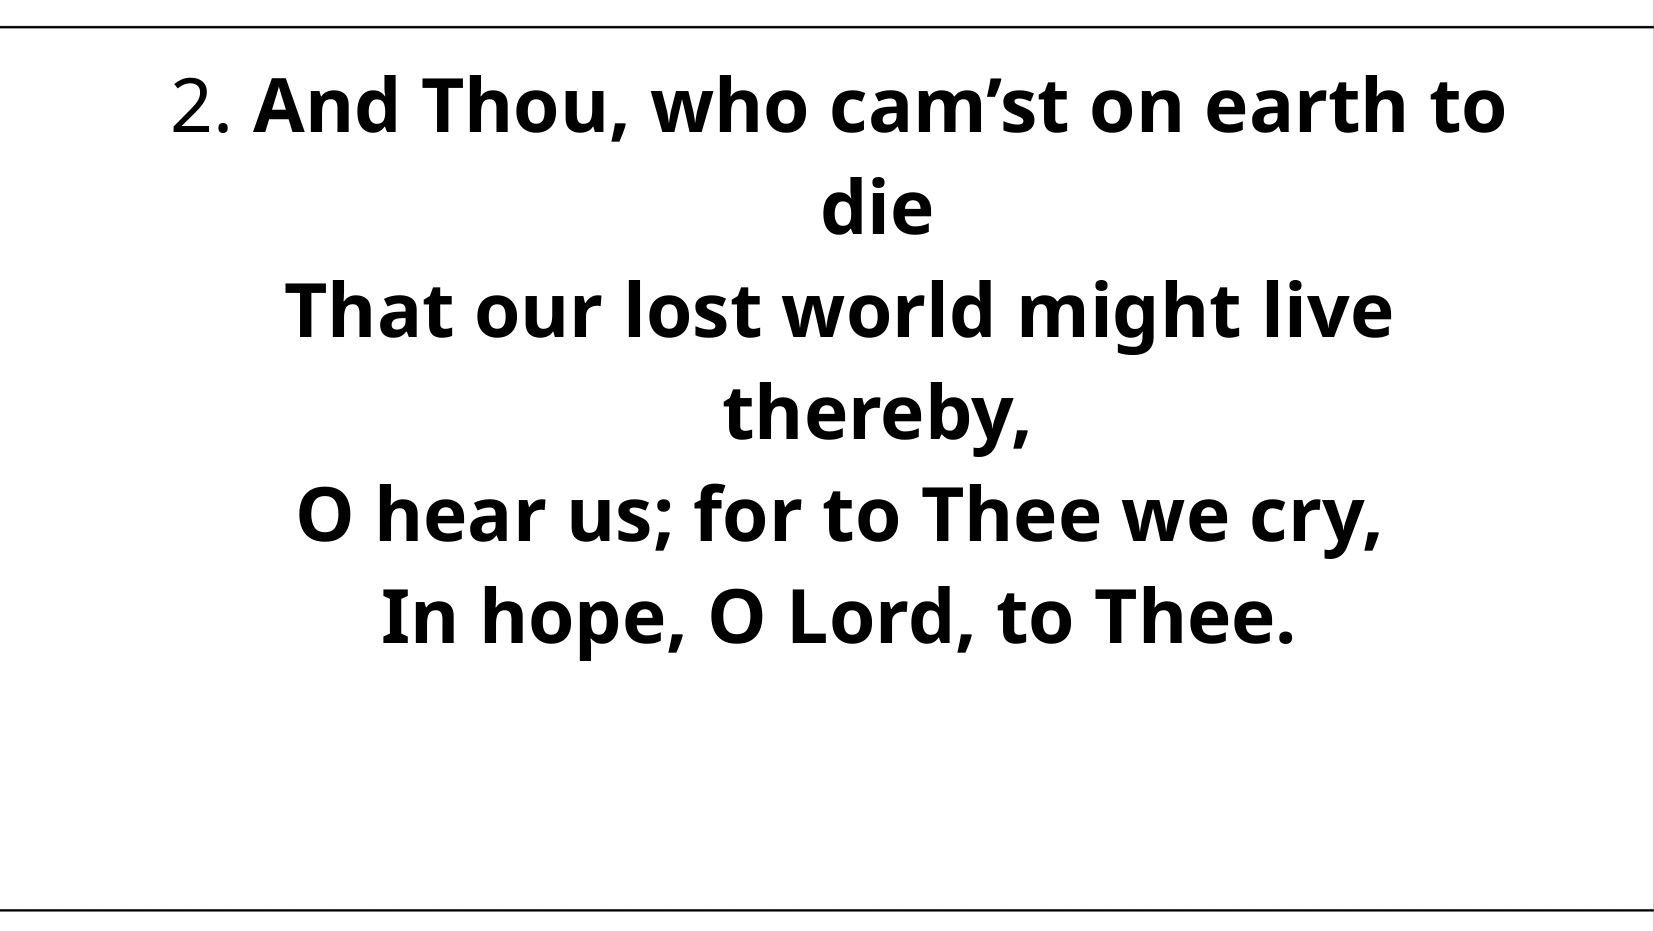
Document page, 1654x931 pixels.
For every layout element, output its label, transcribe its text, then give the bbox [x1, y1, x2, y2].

text_box 2. And Thou, who cam’st on earth to die That our lost world might live thereby, O hear us; for to Thee we cry, In hope, O Lord, to Thee. [105, 45, 1576, 481]
picture [0, 0, 1654, 931]
